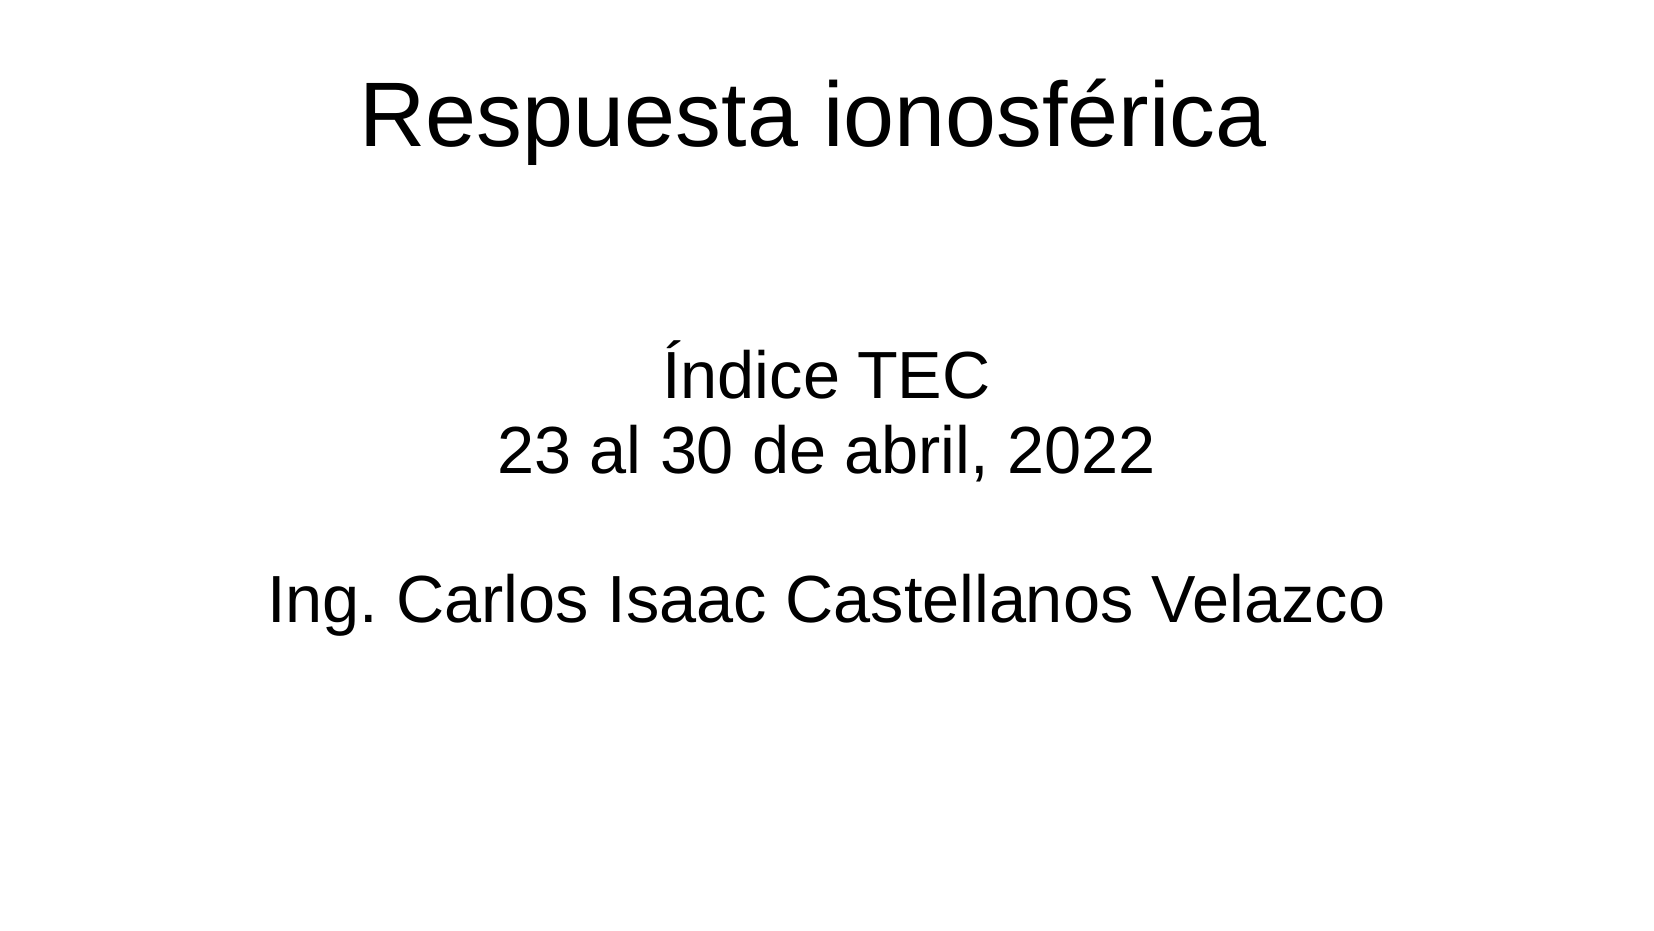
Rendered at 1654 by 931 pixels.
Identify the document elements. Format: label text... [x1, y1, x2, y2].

title Respuesta ionosférica [82, 37, 1571, 193]
subtitle Índice TEC 23 al 30 de abril, 2022 Ing. Carlos Isaac Castellanos Velazco [82, 217, 1571, 758]
